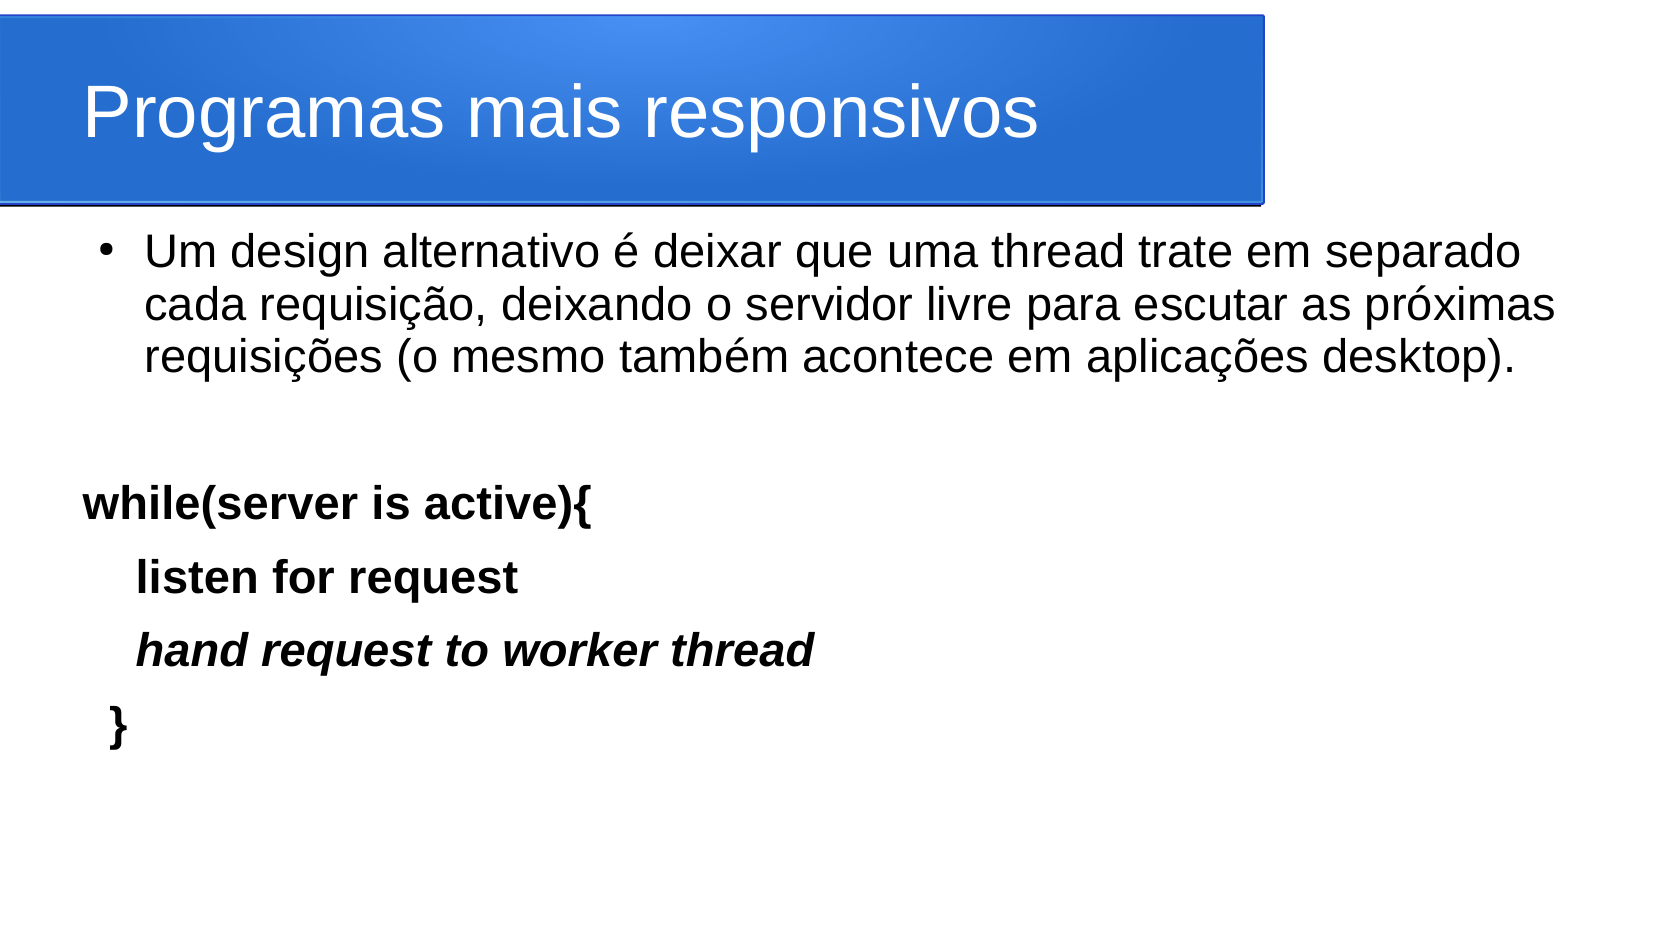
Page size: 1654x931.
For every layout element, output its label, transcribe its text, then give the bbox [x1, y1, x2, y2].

list Um design alternativo é deixar que uma thread trate em separado cada requisição, deixando o servidor livre para escutar as próximas requisições (o mesmo também acontece em aplicações desktop). while(server is active){ listen for request hand request to worker thread } [82, 224, 1571, 764]
title Programas mais responsivos [82, 35, 1235, 189]
